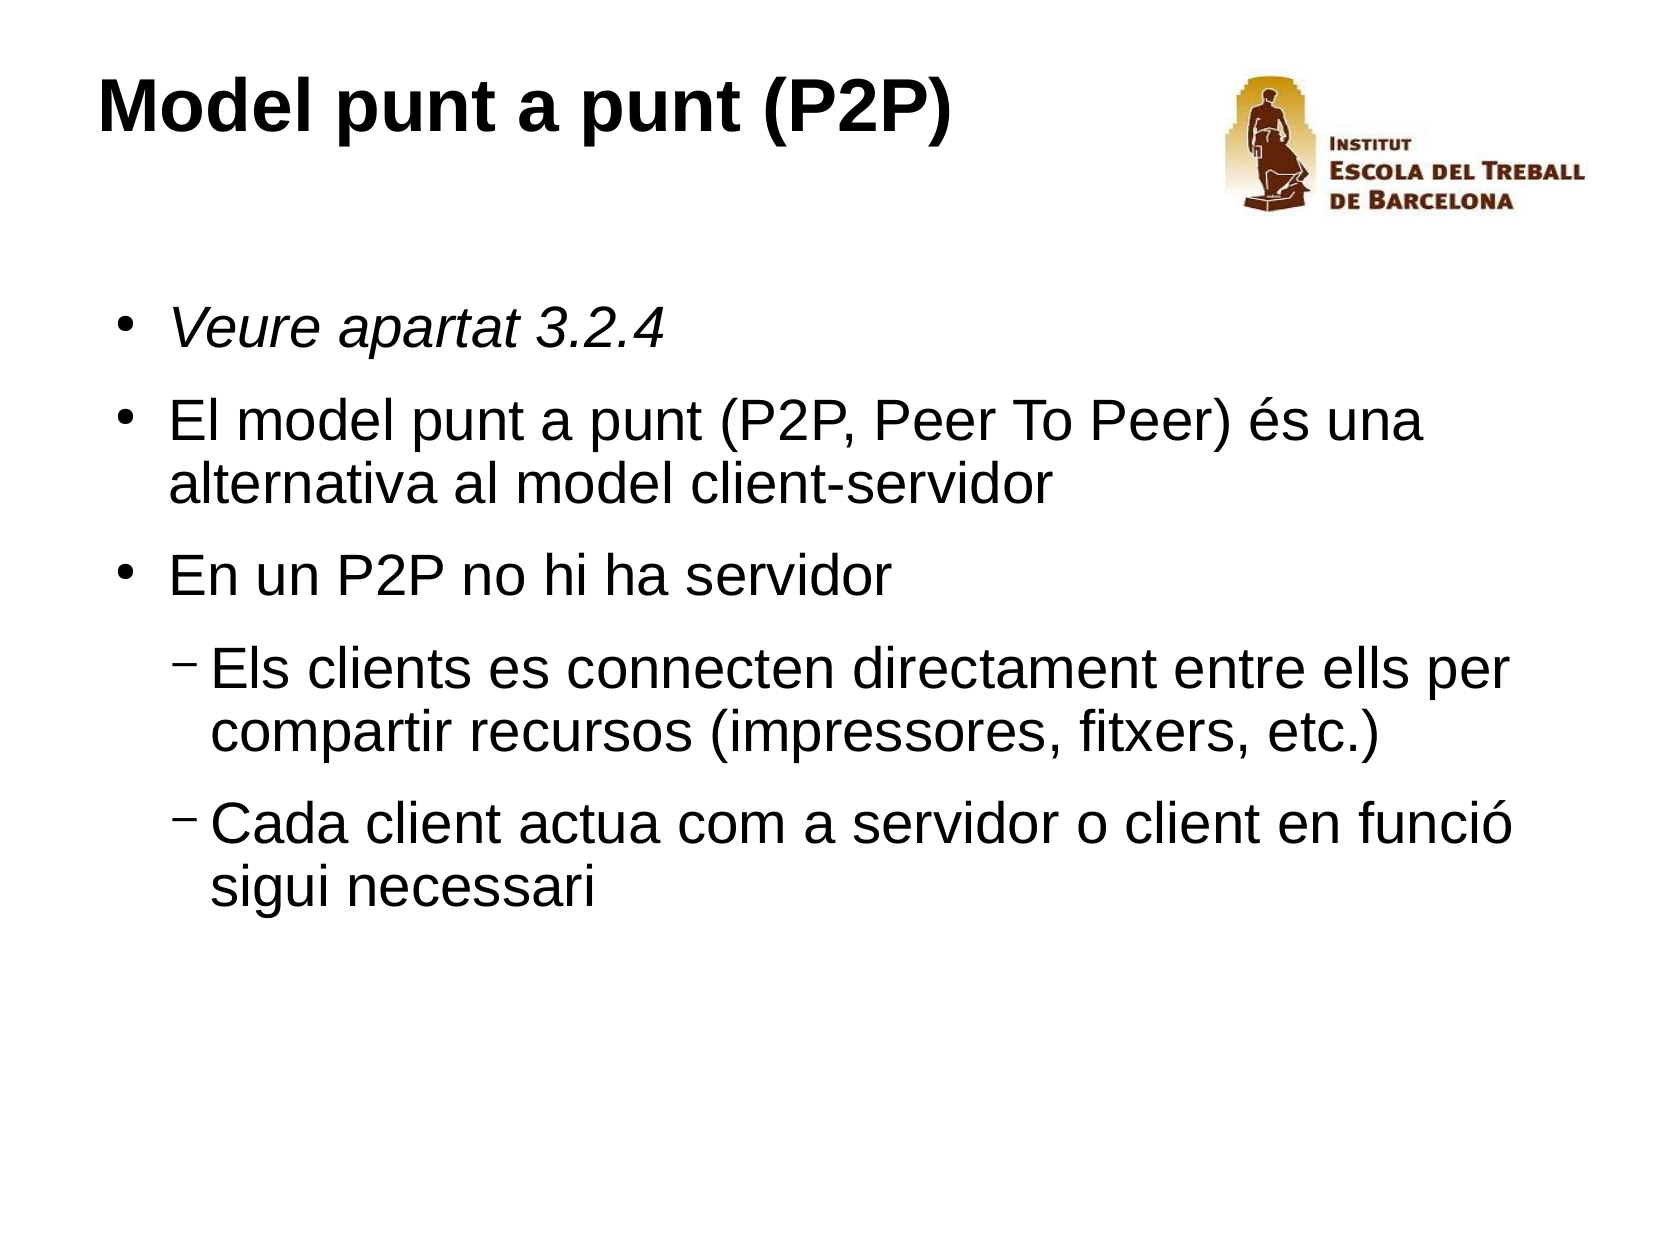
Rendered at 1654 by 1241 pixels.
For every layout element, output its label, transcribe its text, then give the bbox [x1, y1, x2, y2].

picture [1204, 70, 1595, 223]
list Veure apartat 3.2.4 El model punt a punt (P2P, Peer To Peer) és una alternativa al model client-servidor En un P2P no hi ha servidor Els clients es connecten directament entre ells per compartir recursos (impressores, fitxers, etc.) Cada client actua com a servidor o client en funció sigui necessari [82, 290, 1571, 1214]
title Model punt a punt (P2P) [82, 49, 1571, 257]
